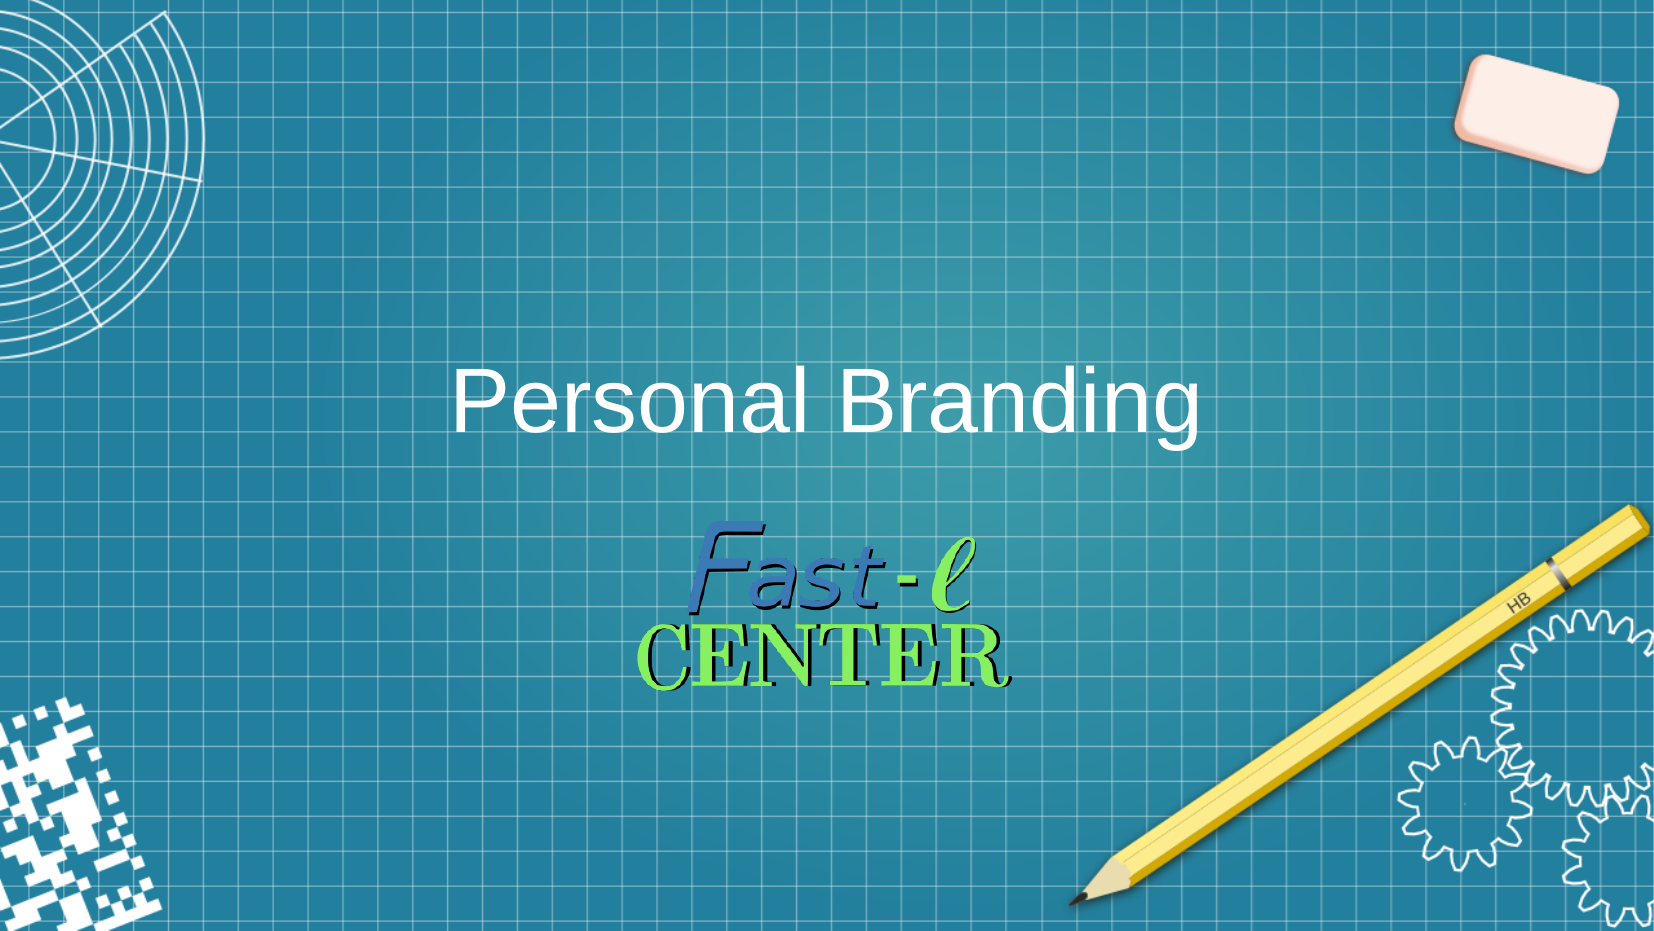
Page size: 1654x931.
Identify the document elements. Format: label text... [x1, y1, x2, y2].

picture [0, 0, 1654, 931]
title Personal Branding [82, 294, 1571, 508]
